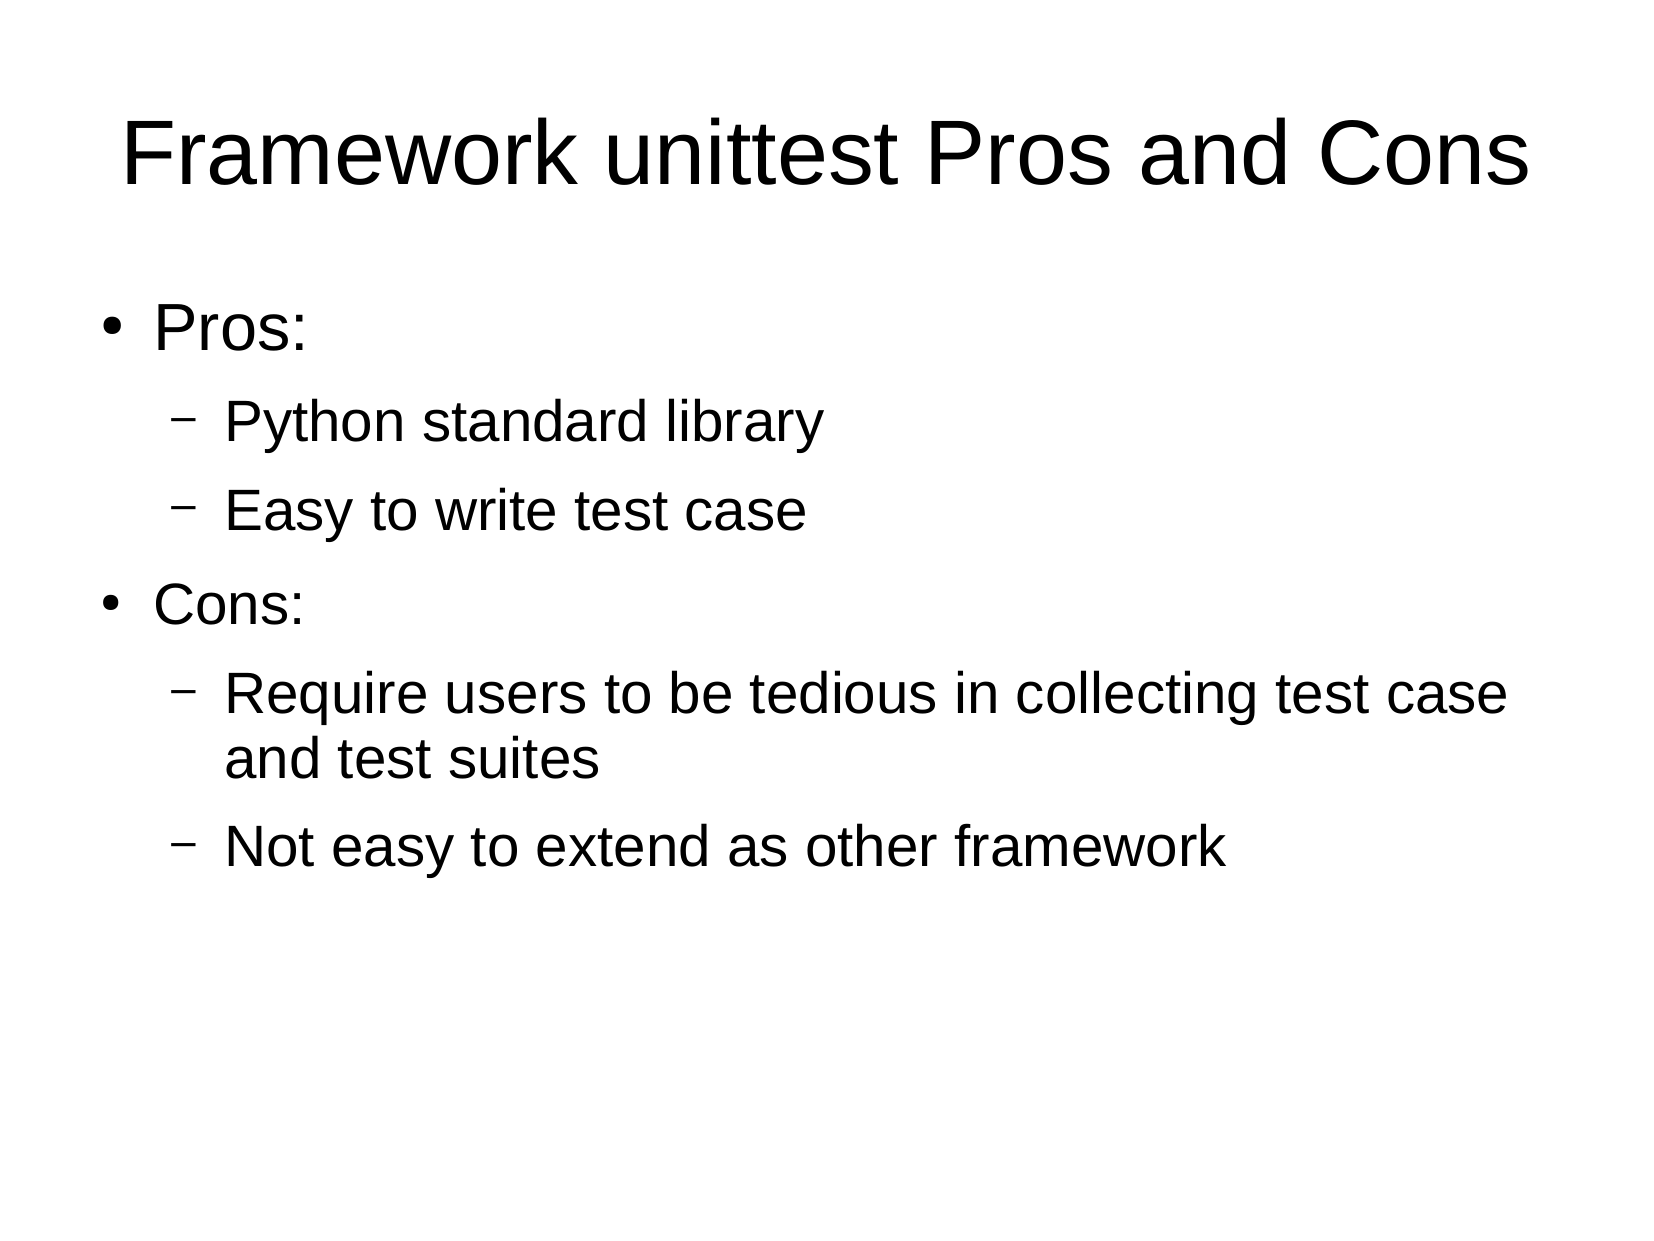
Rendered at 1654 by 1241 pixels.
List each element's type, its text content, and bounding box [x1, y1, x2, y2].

list Pros: Python standard library Easy to write test case Cons: Require users to be tedious in collecting test case and test suites Not easy to extend as other framework [82, 290, 1571, 1010]
title Framework unittest Pros and Cons [82, 49, 1571, 257]
